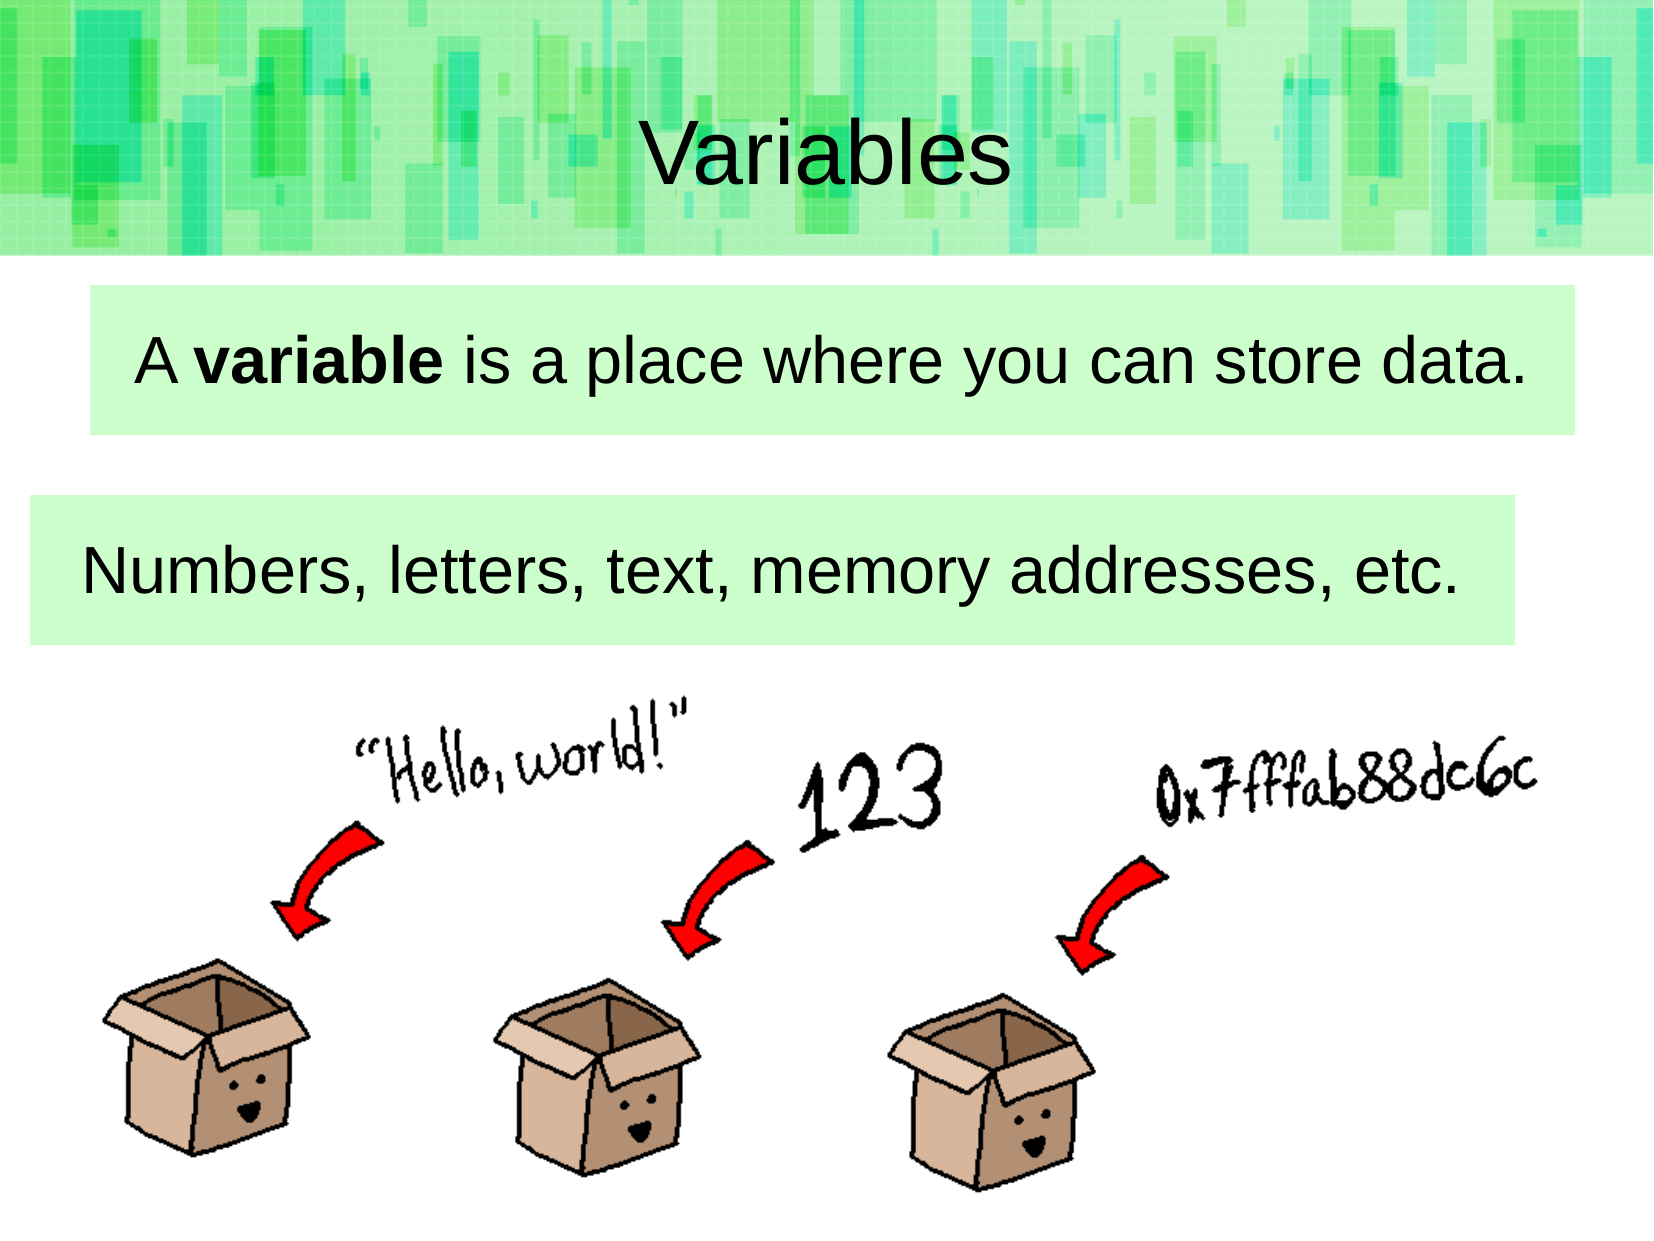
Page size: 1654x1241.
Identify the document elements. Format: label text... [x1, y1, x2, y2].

text_box A variable is a place where you can store data. [90, 285, 1576, 436]
picture [0, 0, 1654, 1241]
title Variables [82, 49, 1571, 257]
text_box Numbers, letters, text, memory addresses, etc. [30, 495, 1516, 646]
